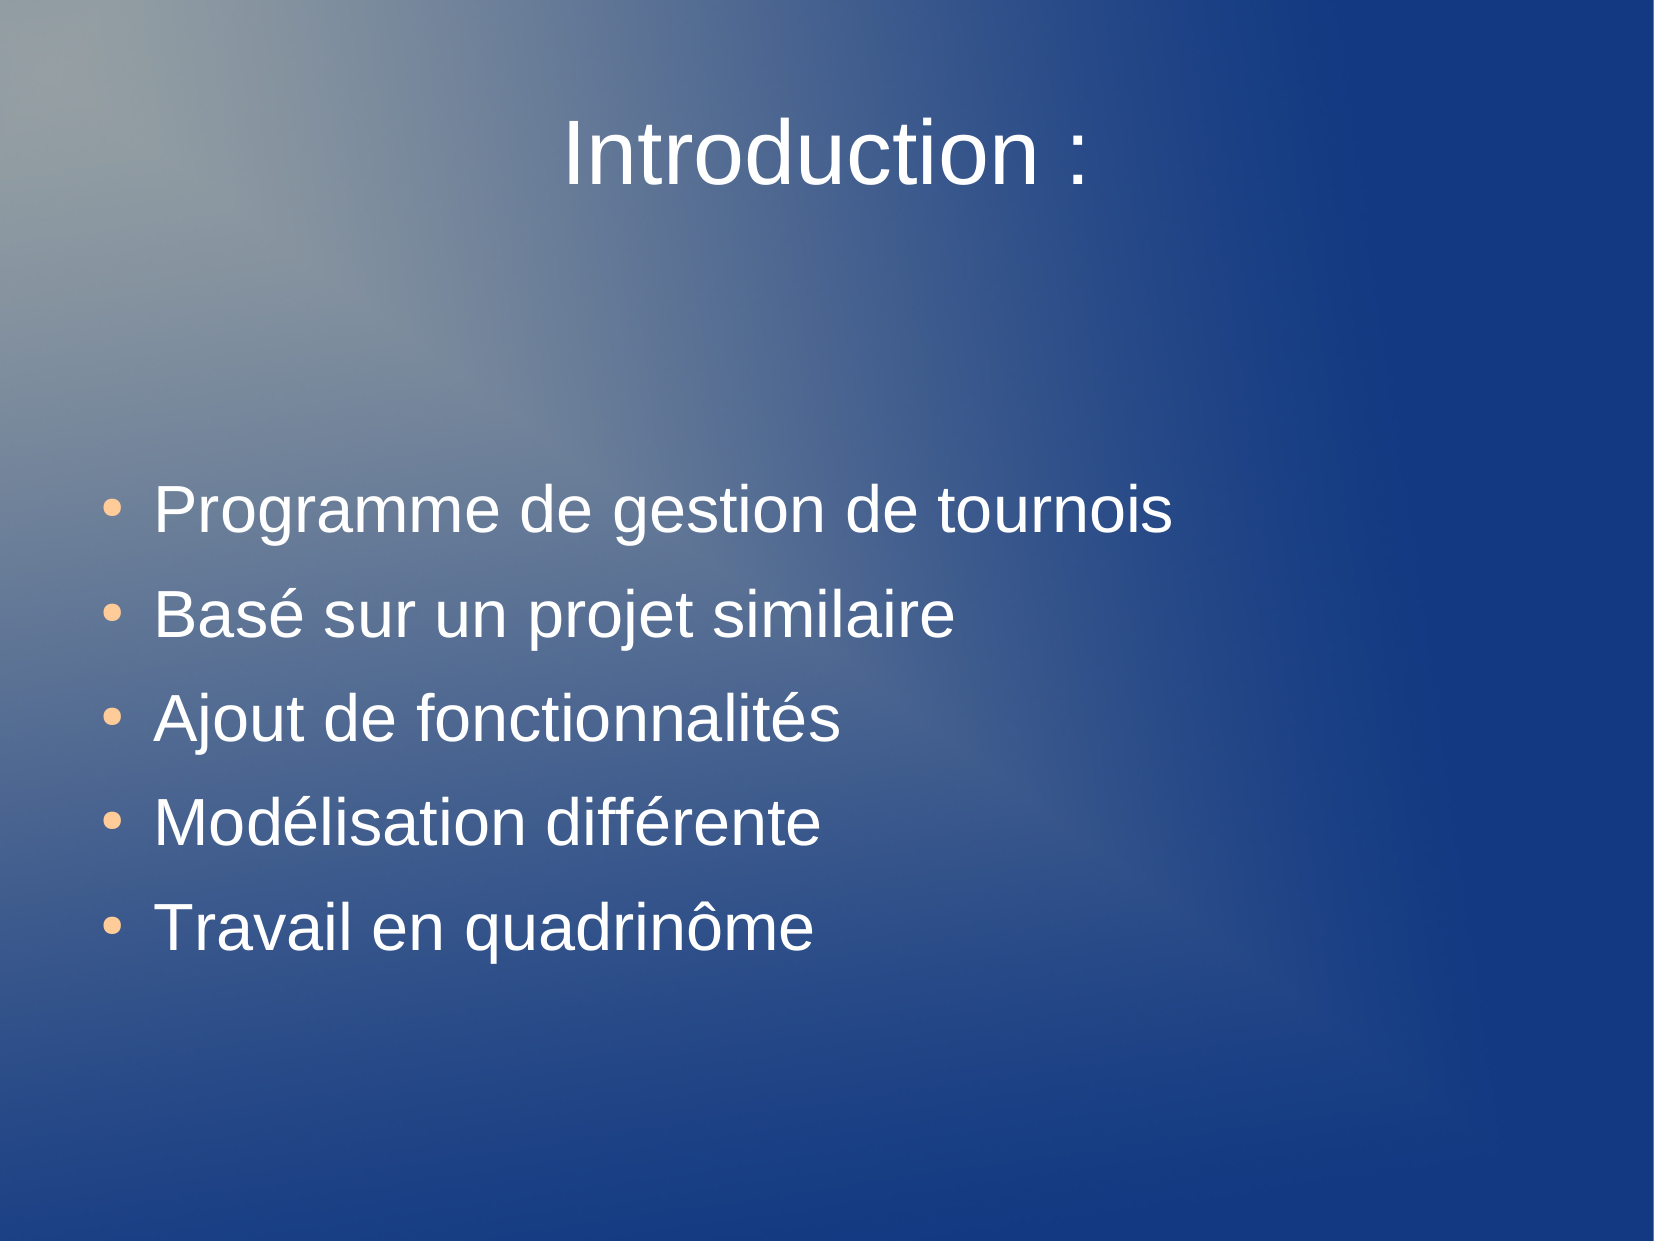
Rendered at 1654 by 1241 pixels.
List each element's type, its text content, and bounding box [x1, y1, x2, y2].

title Introduction : [82, 49, 1571, 257]
list Programme de gestion de tournois Basé sur un projet similaire Ajout de fonctionnalités Modélisation différente Travail en quadrinôme [82, 472, 1571, 1109]
picture [0, 0, 1654, 1241]
